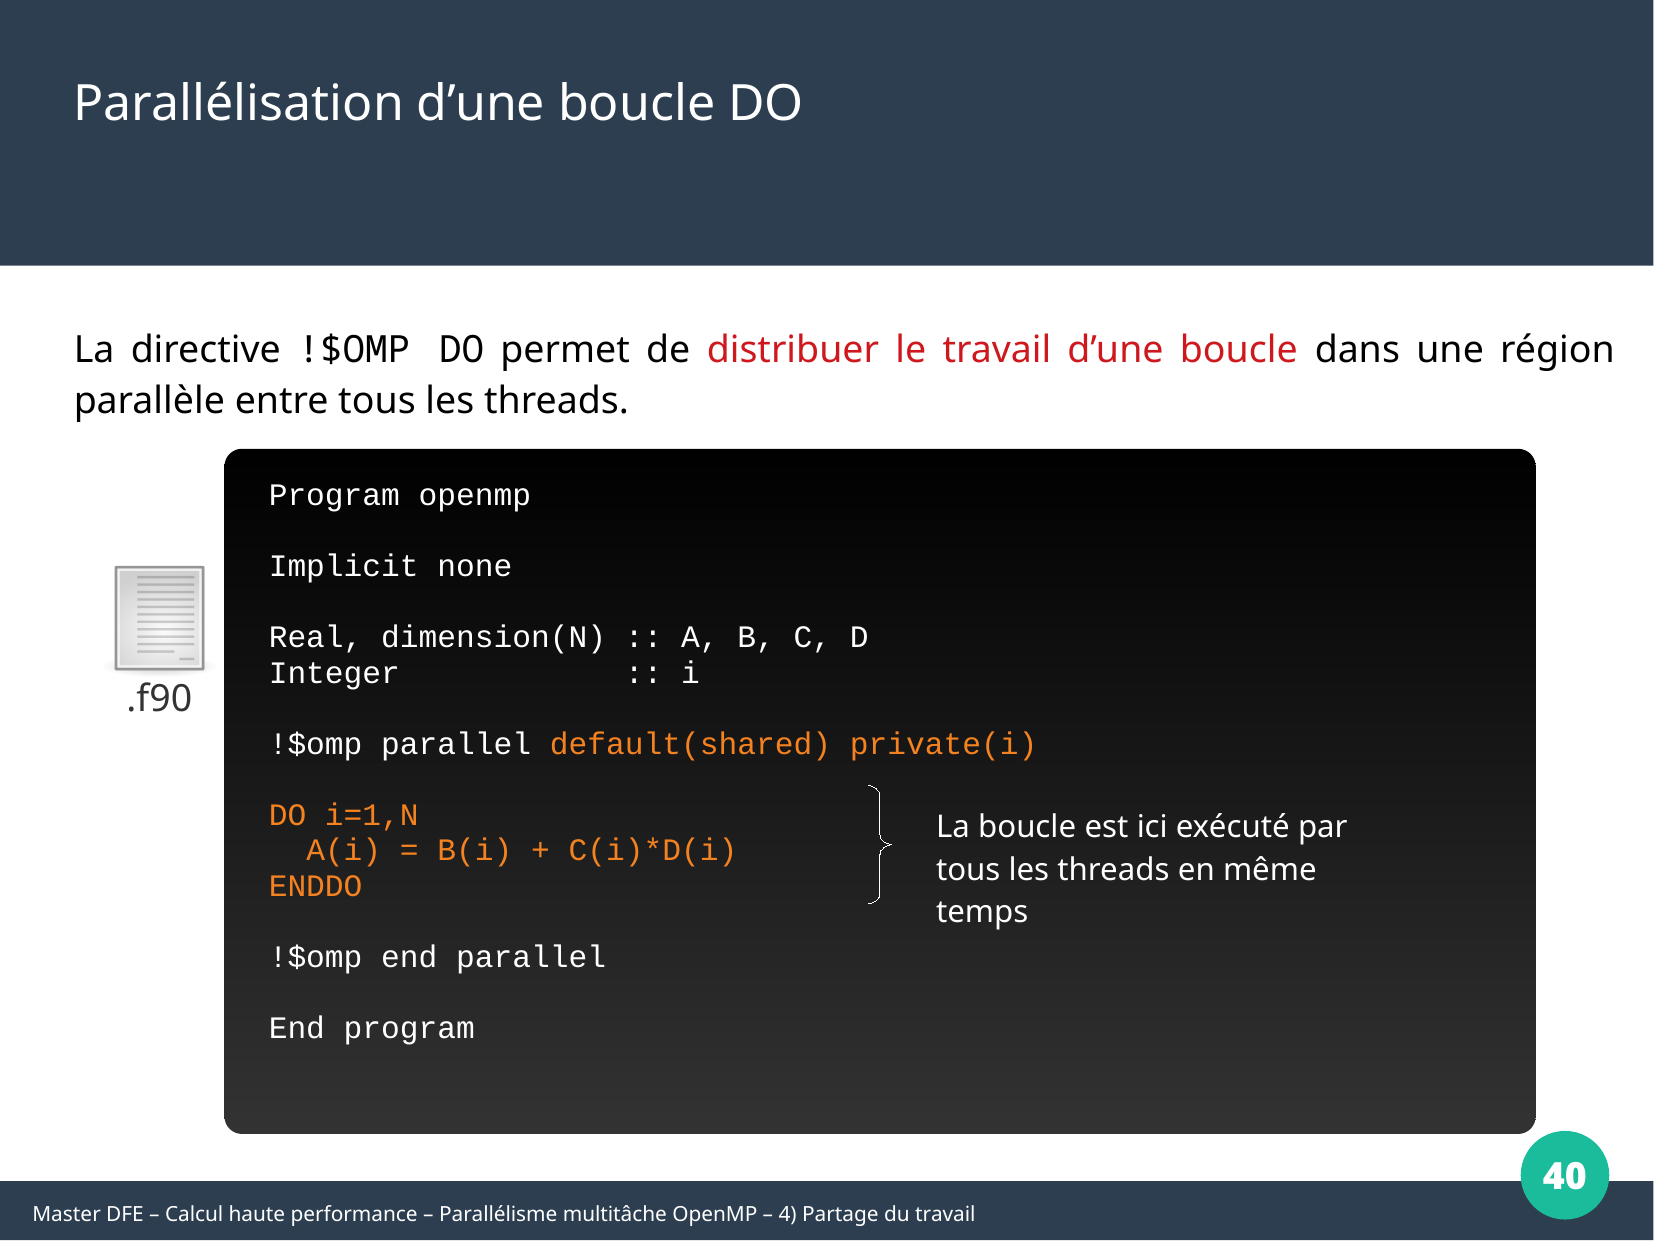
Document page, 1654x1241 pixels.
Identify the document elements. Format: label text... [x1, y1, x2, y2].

text_box La directive !$OMP DO permet de distribuer le travail d’une boucle dans une région parallèle entre tous les threads. [59, 314, 1630, 483]
text_box .f90 [82, 663, 237, 730]
text_box Program openmp Implicit none Real, dimension(N) :: A, B, C, D Integer :: i !$omp parallel default(shared) private(i) DO i=1,N A(i) = B(i) + C(i)*D(i) ENDDO !$omp end parallel End program [254, 472, 1524, 1111]
text_box La boucle est ici exécuté par tous les threads en même temps [921, 796, 1430, 939]
picture [100, 561, 219, 663]
text_box [224, 448, 1536, 1134]
text_box Parallélisation d’une boucle DO [59, 59, 1477, 209]
text_box Master DFE – Calcul haute performance – Parallélisme multitâche OpenMP – 4) Partage du travail [17, 1191, 1436, 1235]
